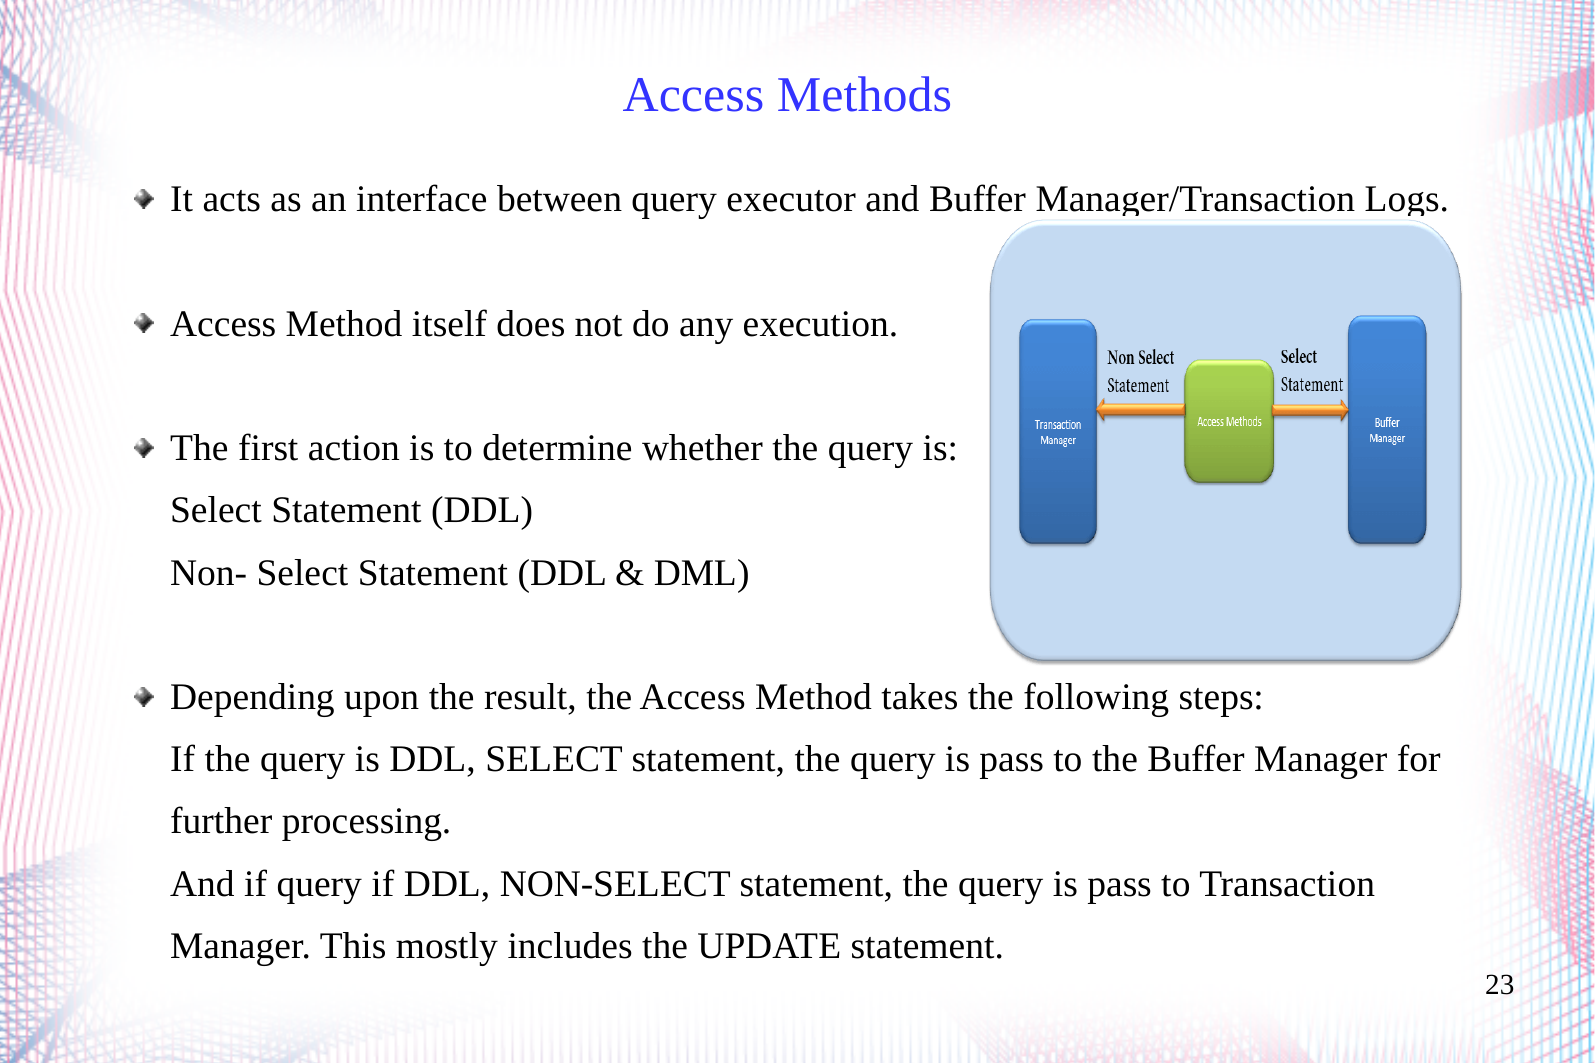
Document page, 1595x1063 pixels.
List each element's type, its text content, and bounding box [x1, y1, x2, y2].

text_box Access Methods [105, 60, 1471, 132]
picture [0, 0, 1595, 1063]
text_box It acts as an interface between query executor and Buffer Manager/Transaction Logs. Access Method itself does not do any execution. The first action is to determine whether the query is: Select Statement (DDL) Non- Select Statement (DDL & DML) Depending upon the result, the Access Method takes the following steps: If the query is DDL, SELECT statement, the query is pass to the Buffer Manager for further processing. And if query if DDL, NON-SELECT statement, the query is pass to Transaction Manager. This mostly includes the UPDATE statement. [120, 150, 1471, 973]
